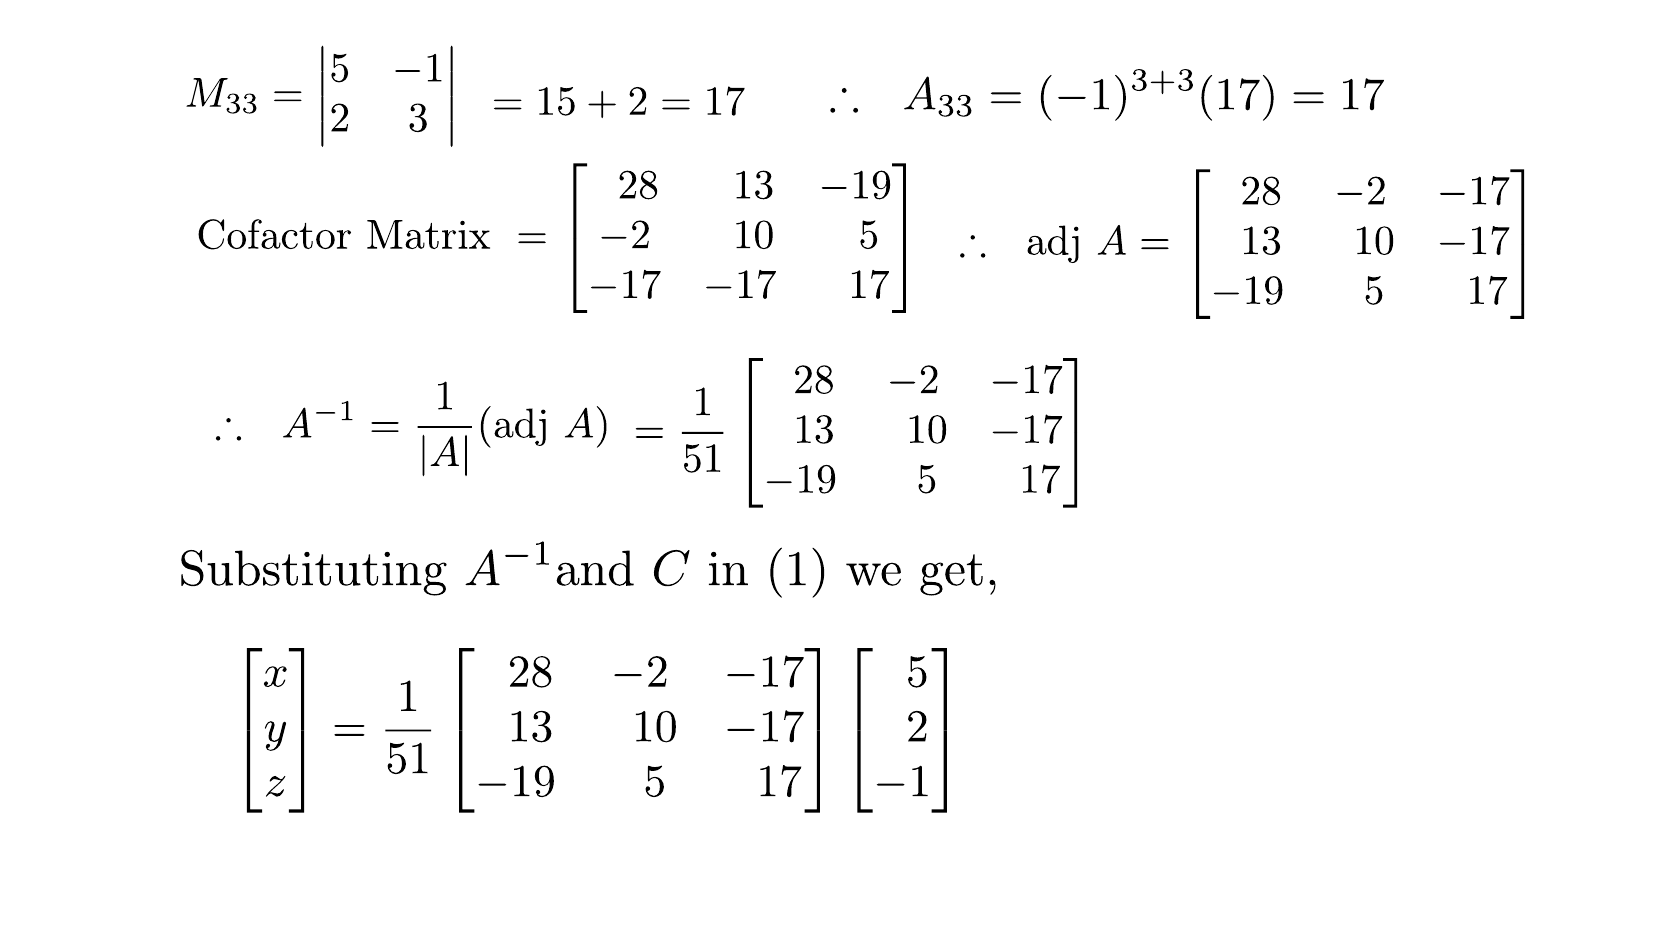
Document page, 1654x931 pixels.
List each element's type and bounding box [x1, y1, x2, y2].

text_box [960, 169, 1525, 319]
subtitle [47, 47, 1607, 898]
text_box [635, 358, 1078, 508]
text_box [493, 86, 745, 119]
text_box [830, 69, 1385, 121]
text_box [198, 163, 906, 313]
text_box [215, 381, 607, 477]
text_box [186, 45, 453, 148]
text_box [234, 648, 947, 813]
text_box [180, 541, 996, 598]
